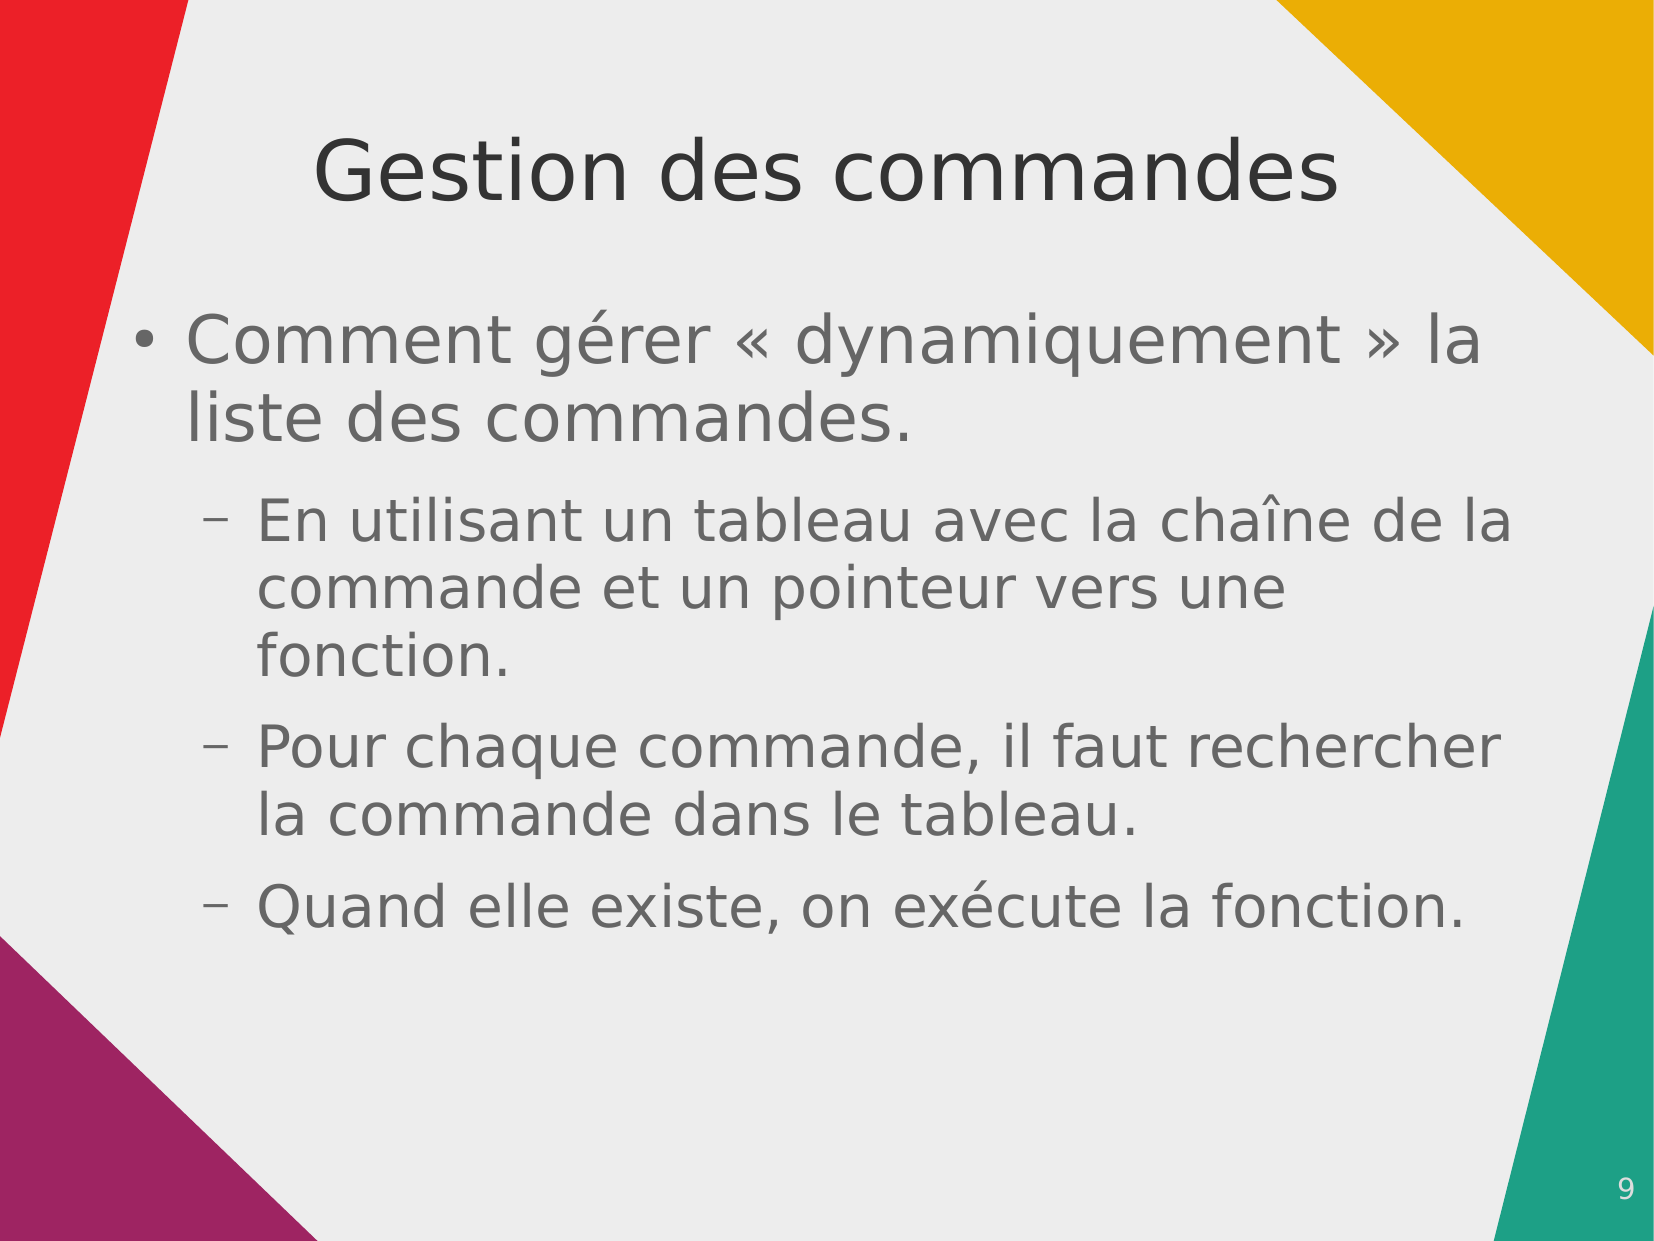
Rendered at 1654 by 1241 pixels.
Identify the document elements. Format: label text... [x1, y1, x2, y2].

list Comment gérer « dynamiquement » la liste des commandes. En utilisant un tableau avec la chaîne de la commande et un pointeur vers une fonction. Pour chaque commande, il faut rechercher la commande dans le tableau. Quand elle existe, on exécute la fonction. [114, 302, 1539, 1033]
title Gestion des commandes [114, 73, 1539, 271]
